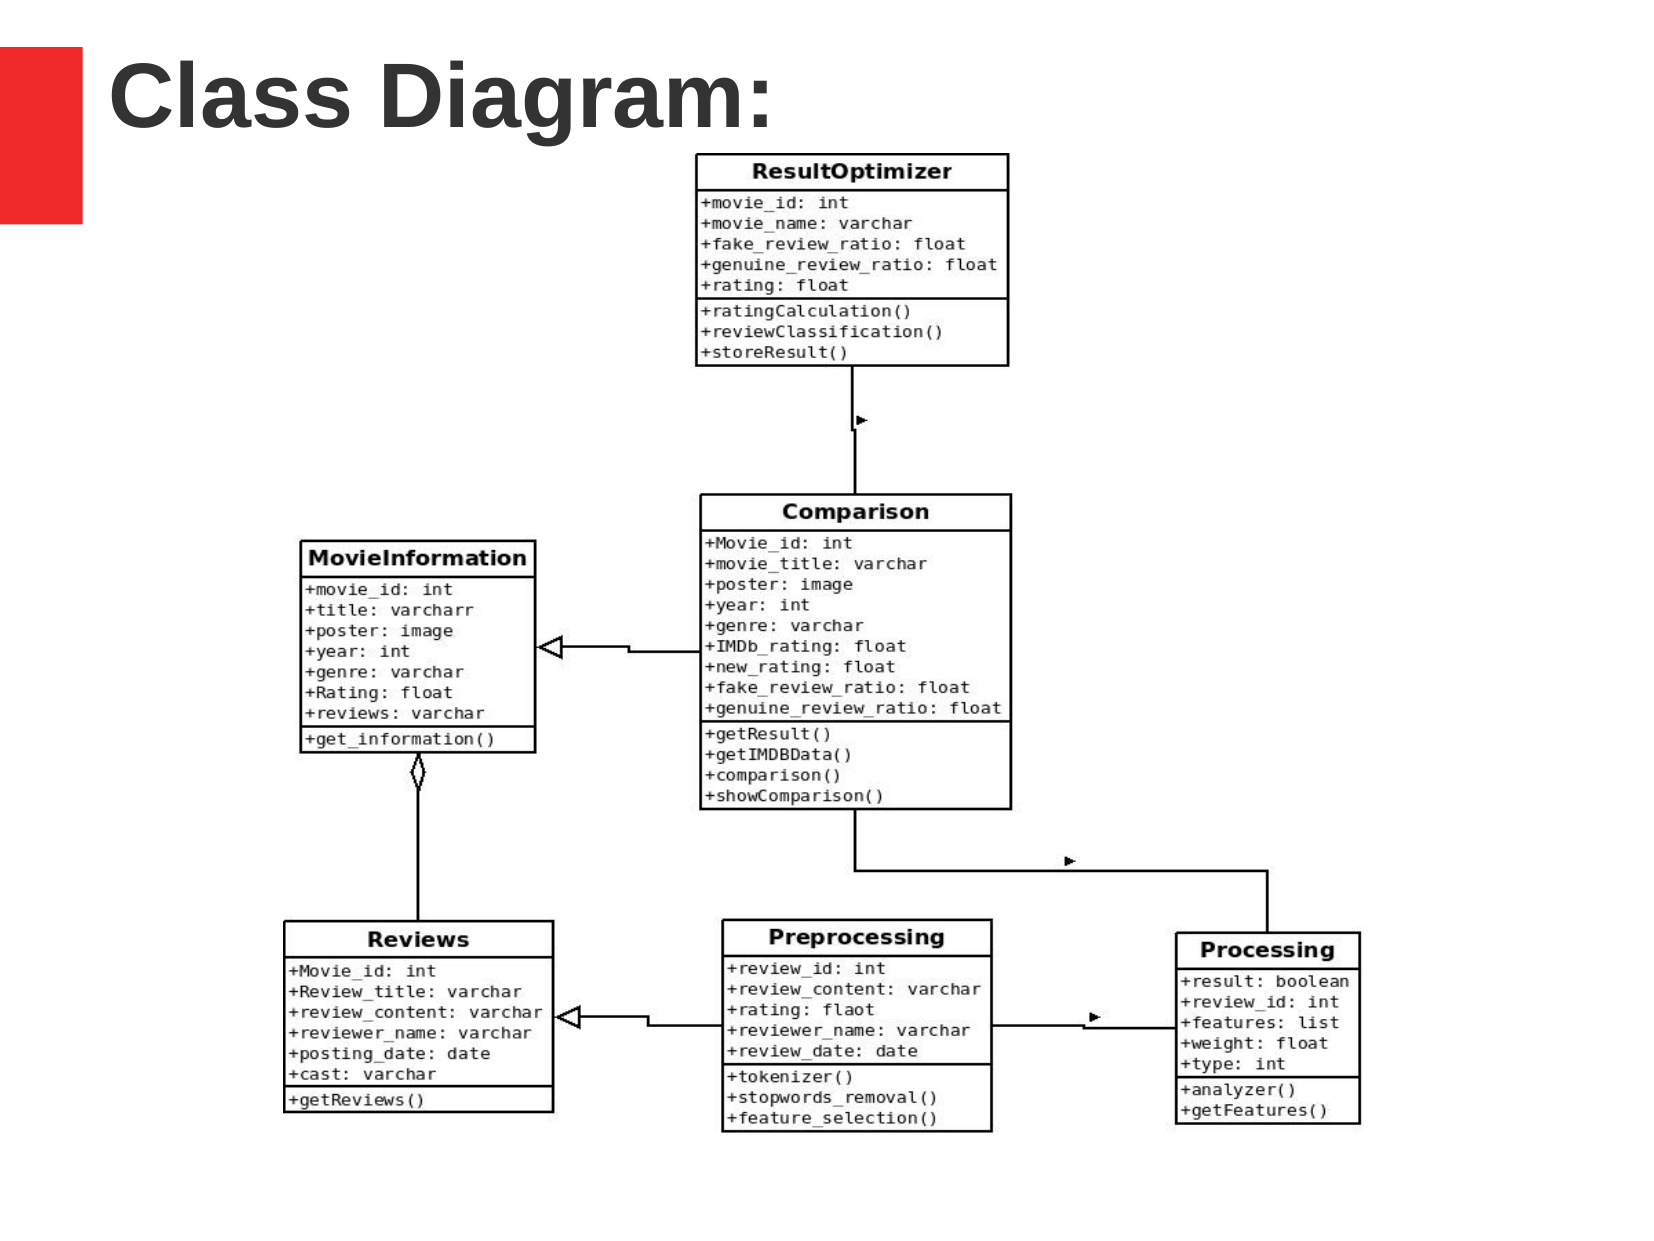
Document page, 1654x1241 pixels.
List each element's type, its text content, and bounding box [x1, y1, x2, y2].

picture [283, 173, 1364, 1134]
text_box Class Diagram: [108, 9, 1562, 173]
